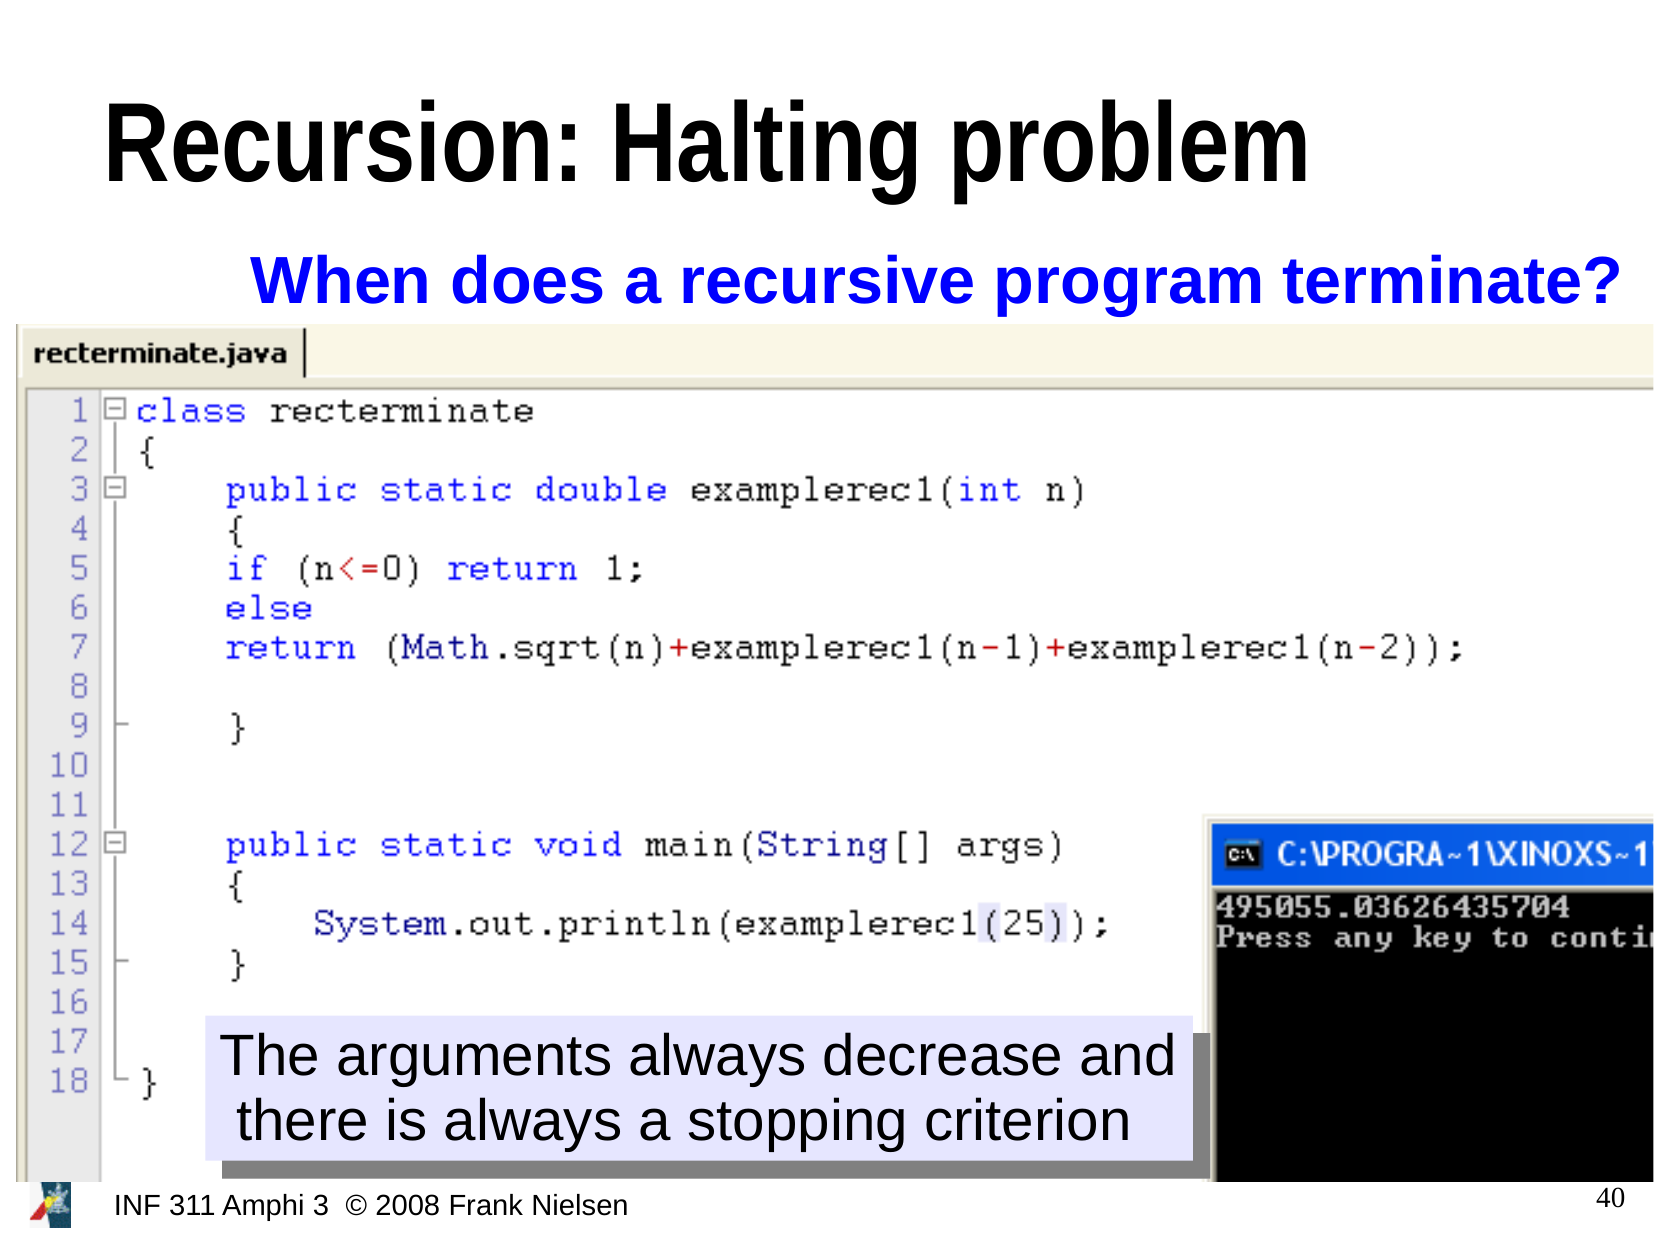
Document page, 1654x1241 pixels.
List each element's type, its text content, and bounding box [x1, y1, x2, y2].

text_box The arguments always decrease and there is always a stopping criterion [205, 1015, 1193, 1161]
text_box Recursion: Halting problem [88, 69, 1328, 213]
picture [16, 324, 1654, 1228]
text_box When does a recursive program terminate? [235, 235, 1640, 324]
